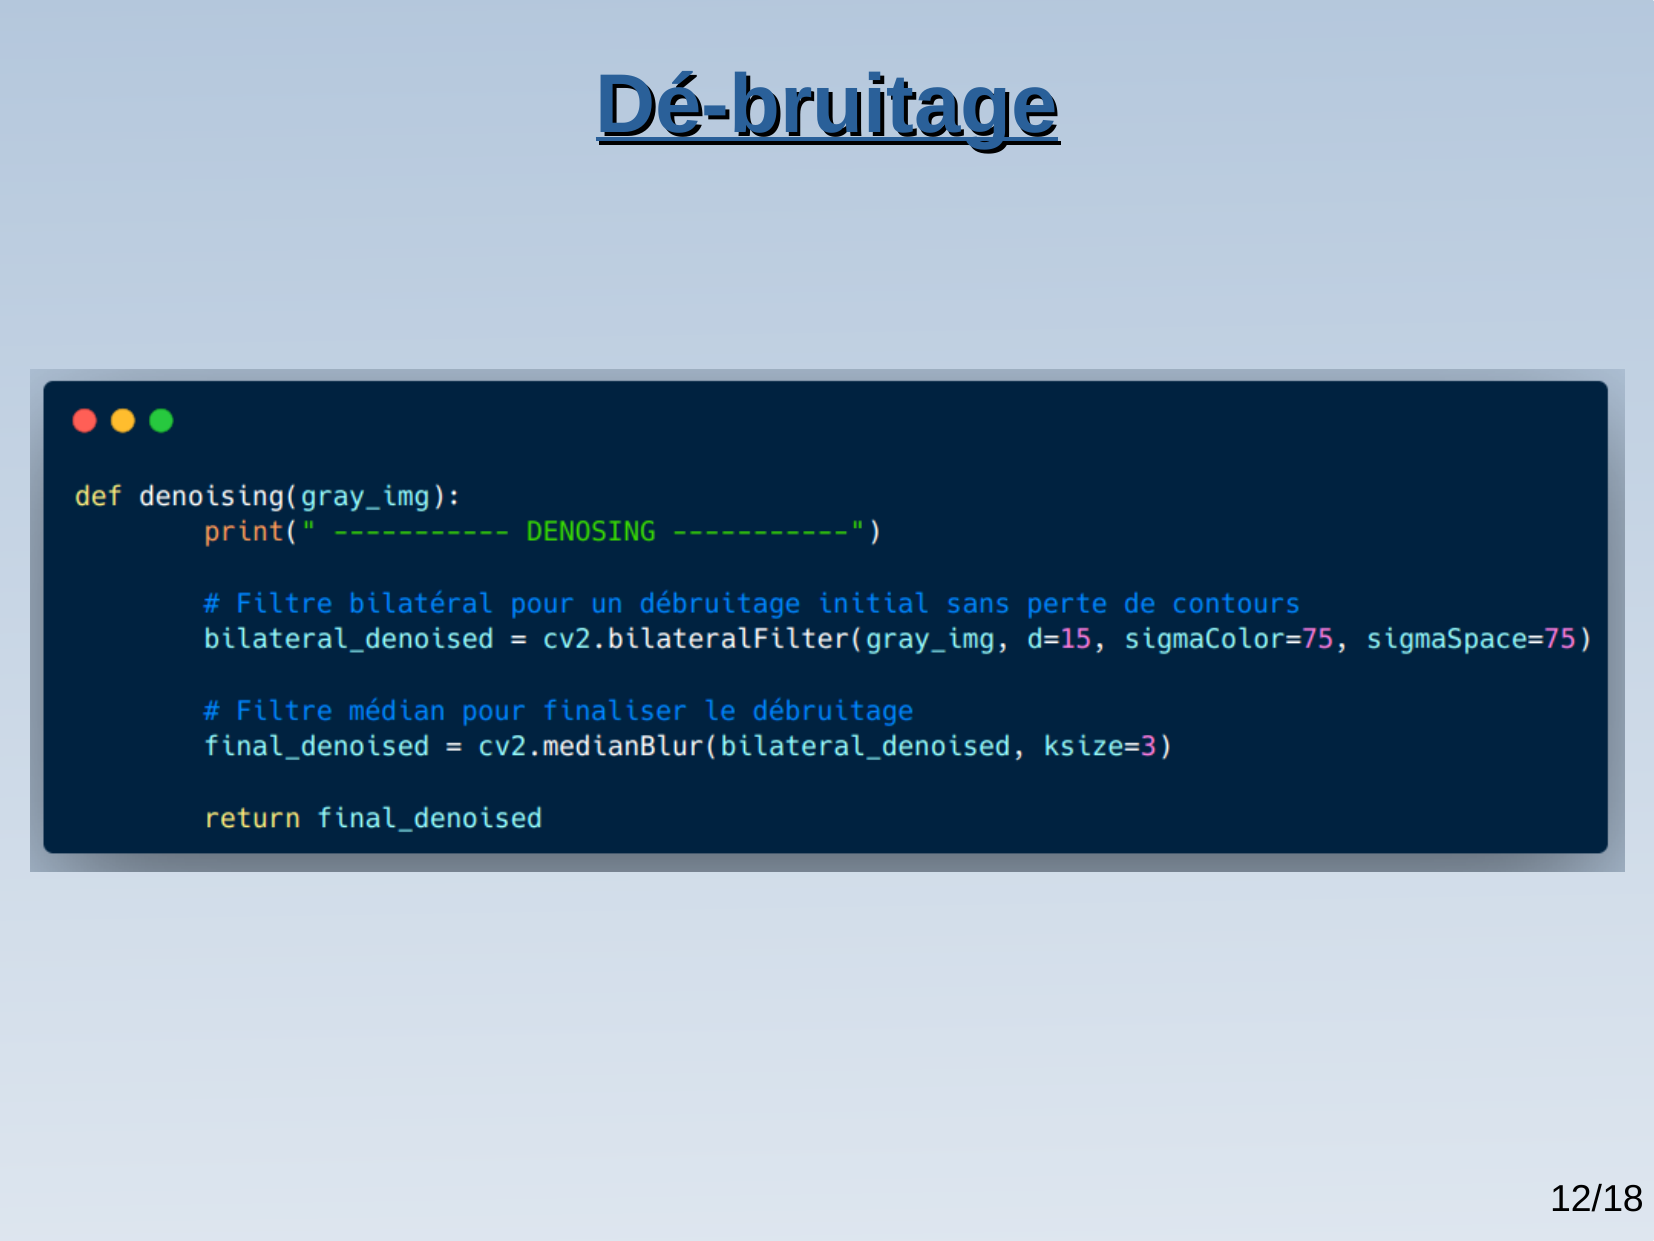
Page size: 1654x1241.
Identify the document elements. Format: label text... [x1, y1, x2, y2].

title Dé-bruitage [82, 0, 1571, 207]
picture [30, 369, 1625, 872]
